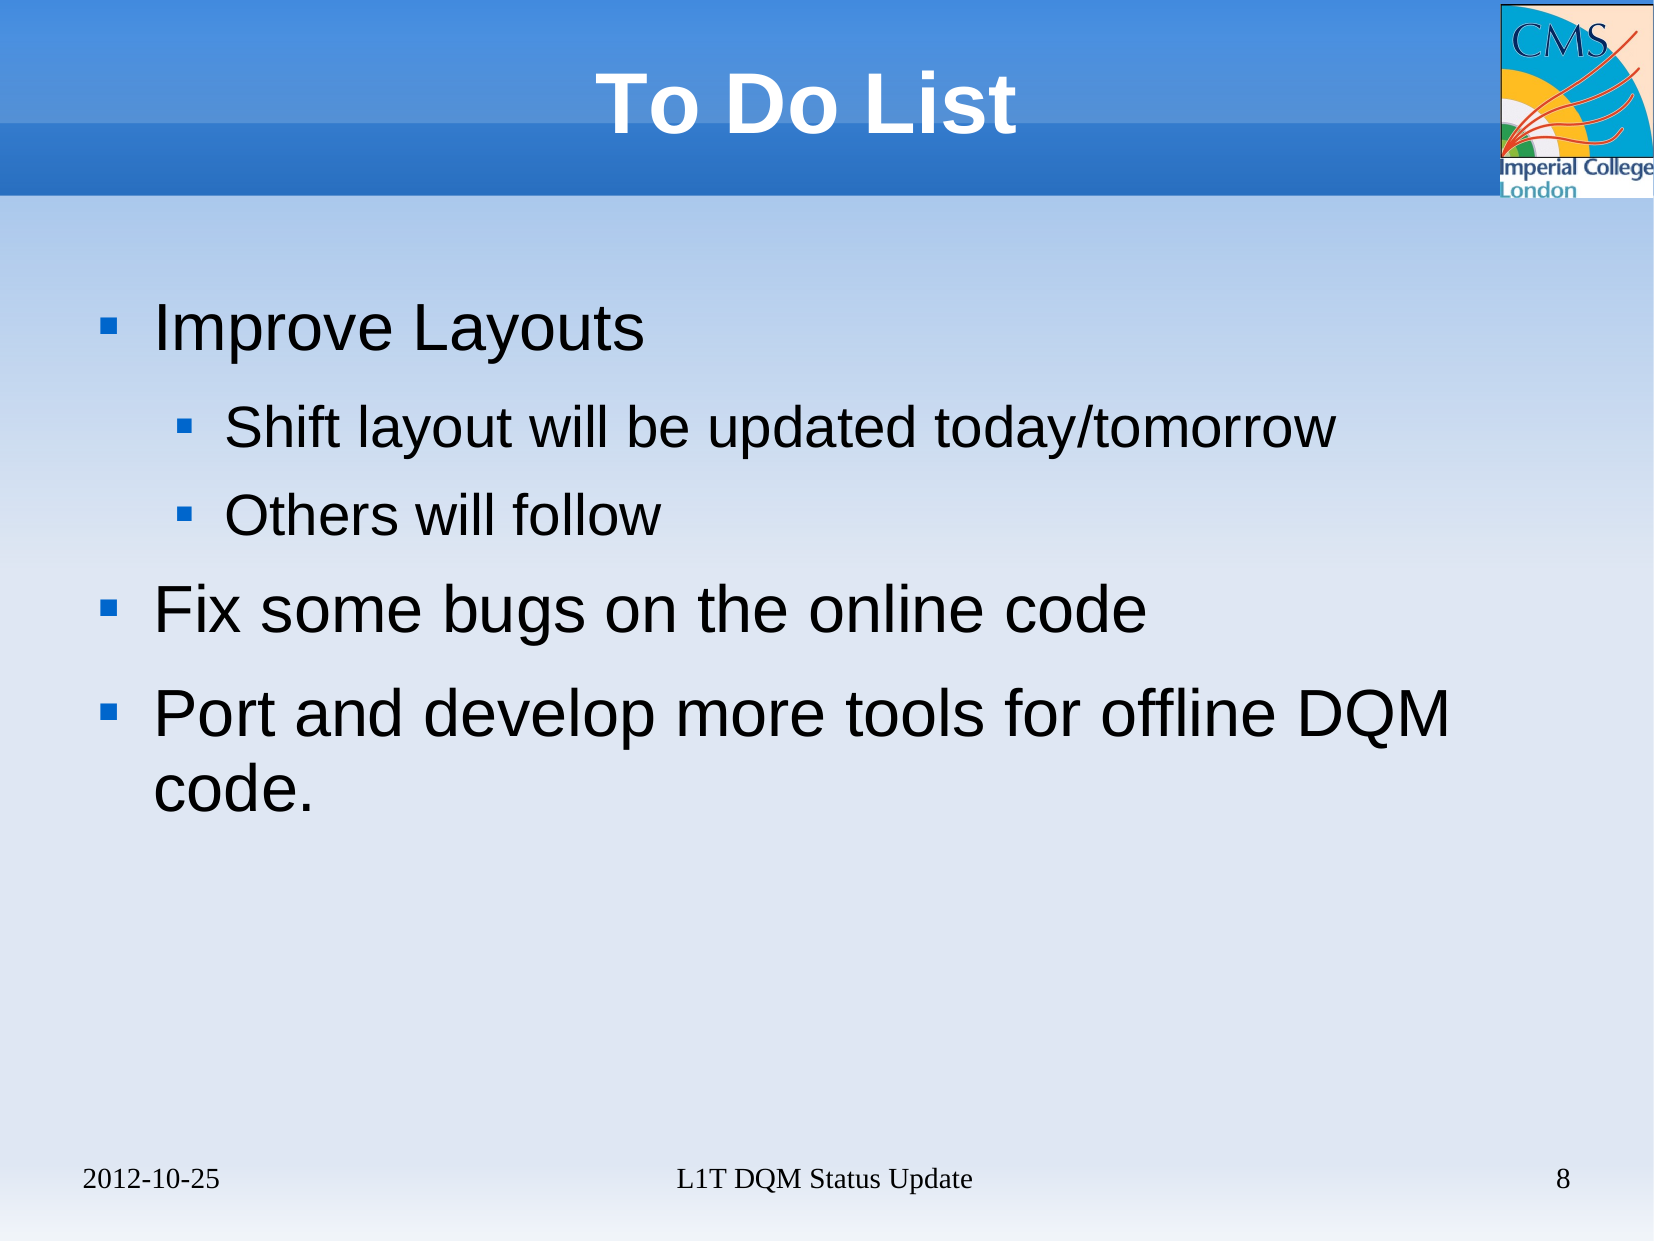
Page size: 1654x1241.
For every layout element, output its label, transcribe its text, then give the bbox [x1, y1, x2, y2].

list Improve Layouts Shift layout will be updated today/tomorrow Others will follow Fix some bugs on the online code Port and develop more tools for offline DQM code. [82, 290, 1571, 1109]
title To Do List [76, 0, 1565, 208]
picture [0, 0, 1654, 1241]
